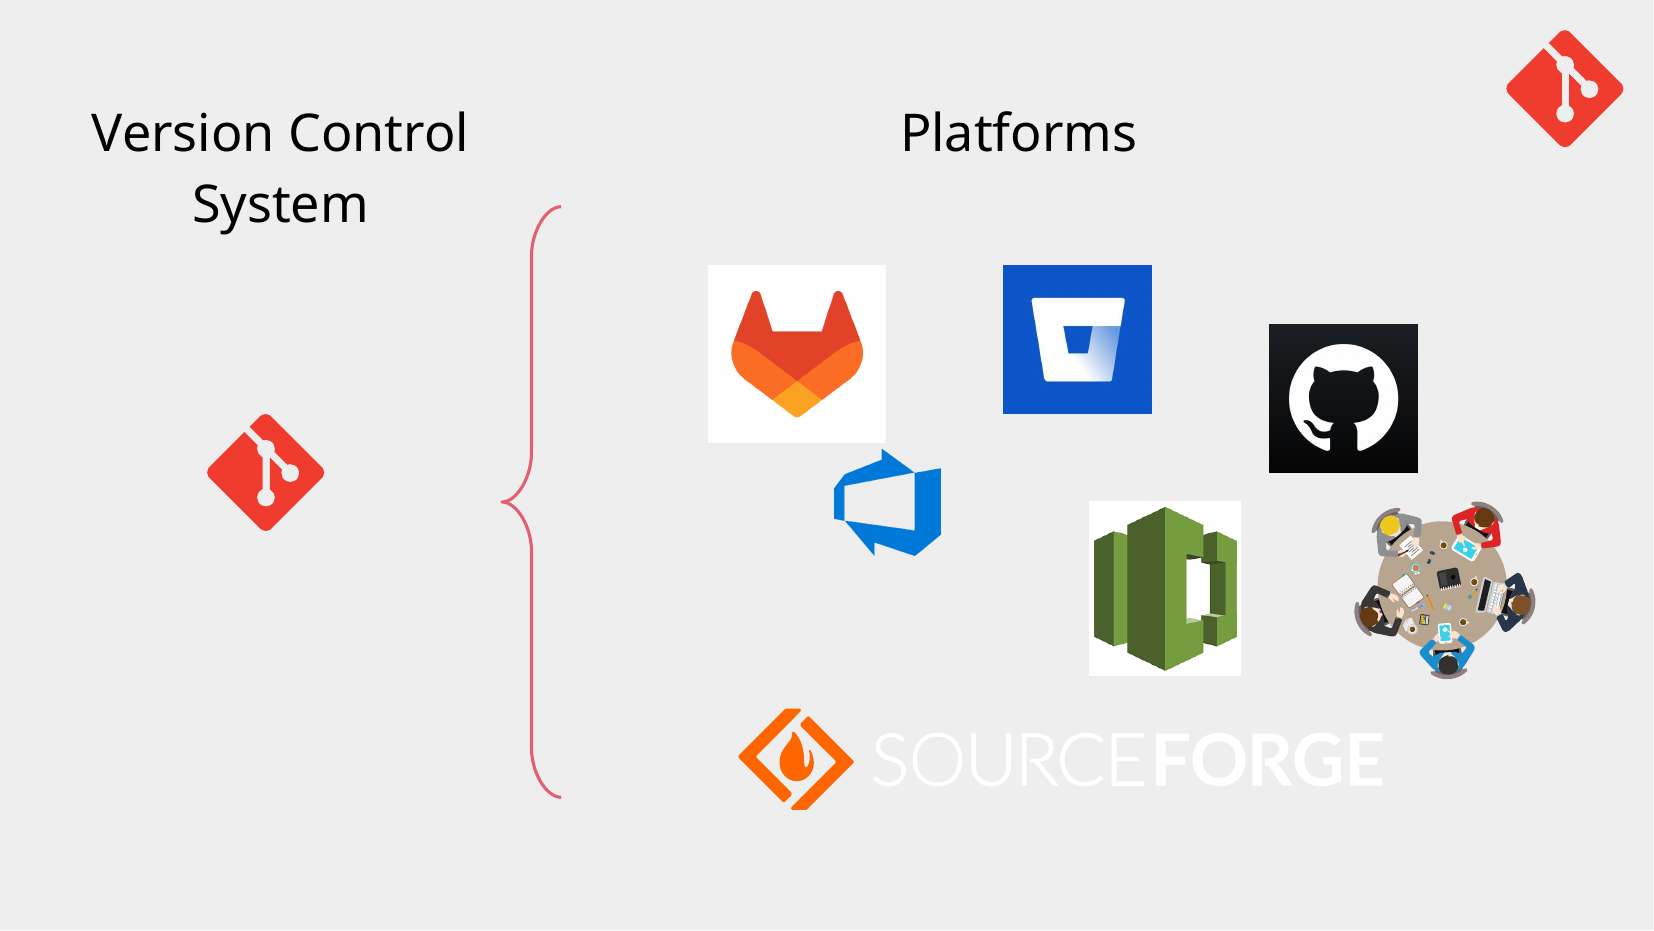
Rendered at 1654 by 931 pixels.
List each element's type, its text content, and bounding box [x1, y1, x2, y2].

picture [1089, 501, 1241, 676]
picture [1003, 265, 1152, 414]
picture [206, 413, 325, 532]
picture [1505, 29, 1625, 148]
text_box Platforms [797, 88, 1241, 237]
picture [738, 708, 1383, 810]
picture [1354, 501, 1536, 680]
picture [708, 265, 975, 562]
text_box Version Control System [59, 88, 502, 237]
picture [1269, 324, 1418, 473]
